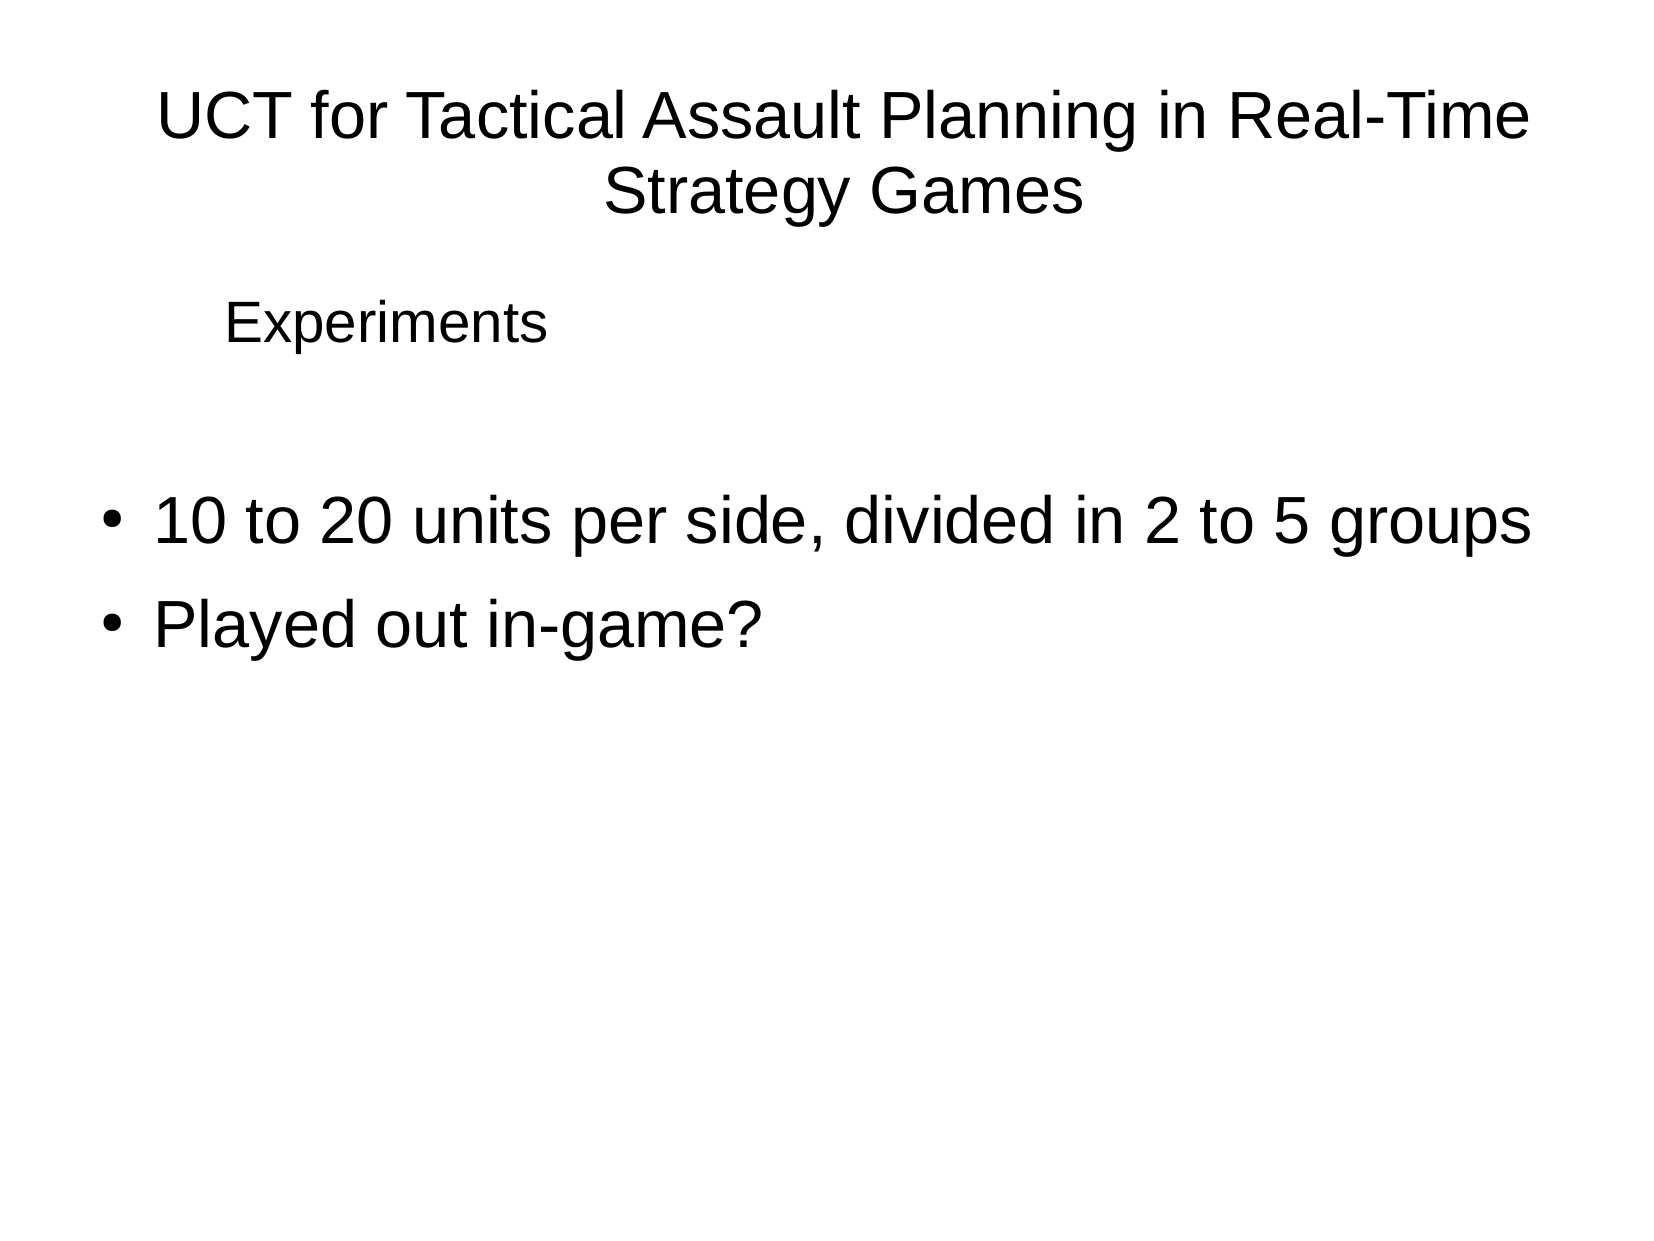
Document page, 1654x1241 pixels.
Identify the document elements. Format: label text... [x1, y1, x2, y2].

list Experiments 10 to 20 units per side, divided in 2 to 5 groups Played out in-game? [82, 290, 1571, 1010]
title UCT for Tactical Assault Planning in Real-Time Strategy Games [82, 49, 1571, 257]
